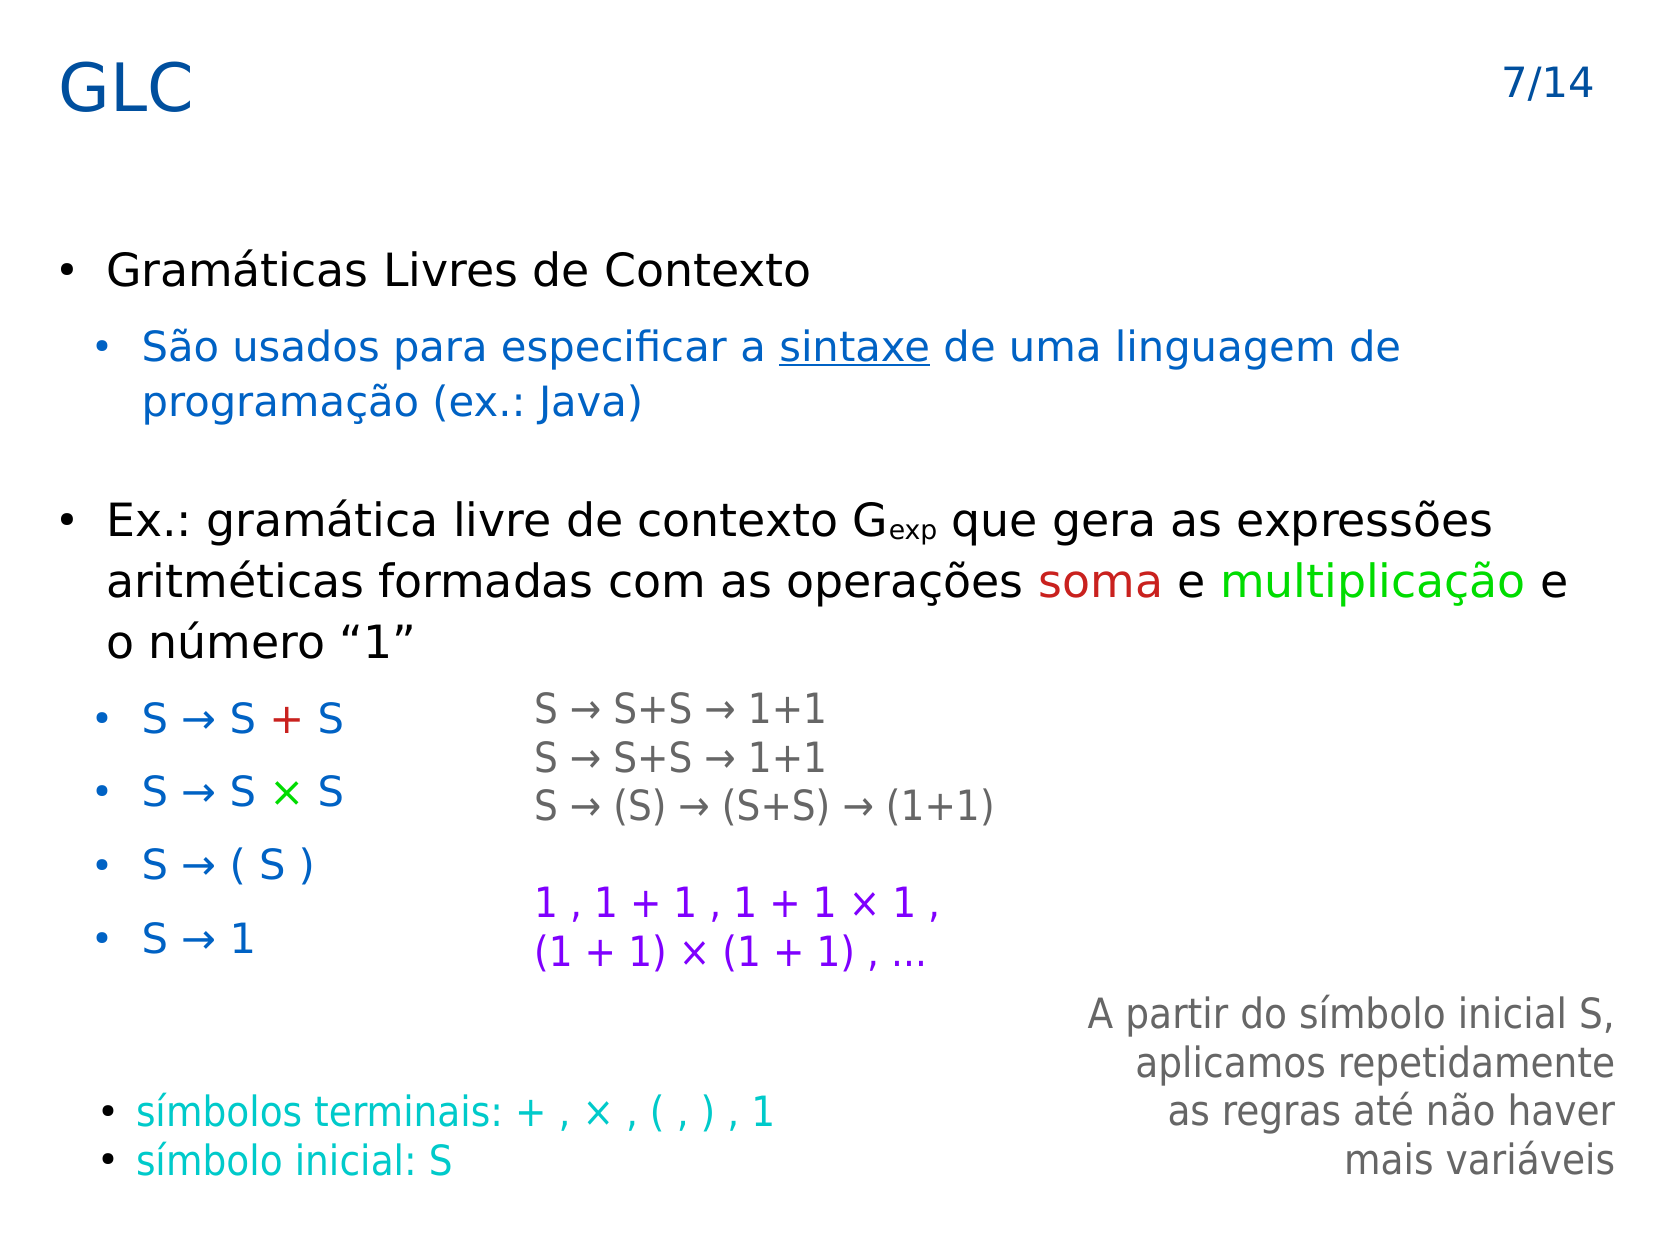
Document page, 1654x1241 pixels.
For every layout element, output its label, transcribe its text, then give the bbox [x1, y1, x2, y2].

title GLC [59, 29, 1625, 148]
list Gramáticas Livres de Contexto São usados para especificar a sintaxe de uma linguagem de programação (ex.: Java) Ex.: gramática livre de contexto Gexp que gera as expressões aritméticas formadas com as operações soma e multiplicação e o número “1” S → S + S S → S × S S → ( S ) S → 1 [59, 236, 1595, 1211]
text_box símbolos terminais: + , × , ( , ) , 1 símbolo inicial: S [85, 1080, 872, 1193]
text_box A partir do símbolo inicial S, aplicamos repetidamente as regras até não haver mais variáveis [1068, 982, 1630, 1211]
text_box S → S+S → 1+1 S → S+S → 1+1 S → (S) → (S+S) → (1+1) 1 , 1 + 1 , 1 + 1 × 1 , (1 + 1) × (1 + 1) , ... [519, 677, 1306, 984]
